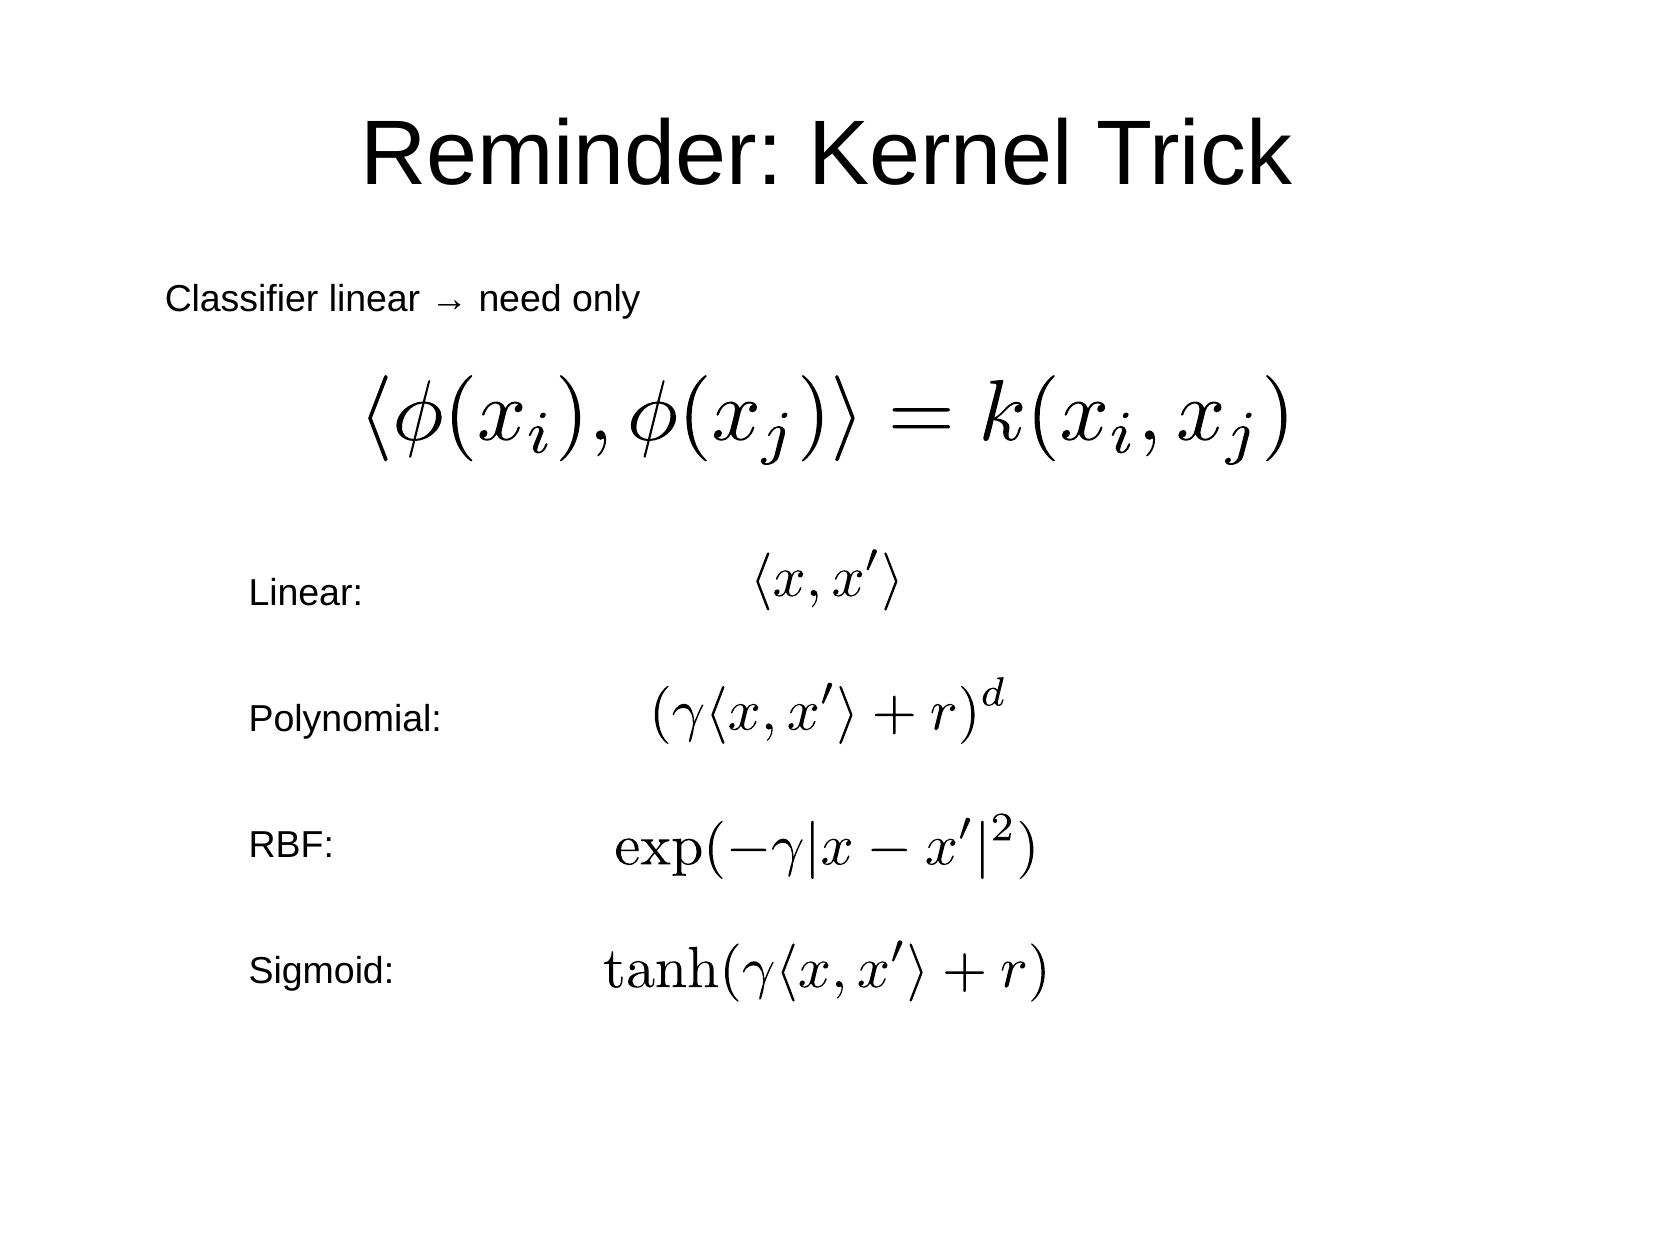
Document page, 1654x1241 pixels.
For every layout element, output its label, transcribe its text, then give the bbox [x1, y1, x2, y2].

text_box [649, 677, 1005, 745]
text_box Classifier linear → need only Linear: Polynomial: RBF: Sigmoid: [150, 270, 1471, 999]
text_box [602, 940, 1051, 1002]
text_box [749, 549, 904, 611]
title Reminder: Kernel Trick [82, 49, 1571, 257]
text_box [614, 813, 1040, 880]
text_box [358, 375, 1295, 466]
